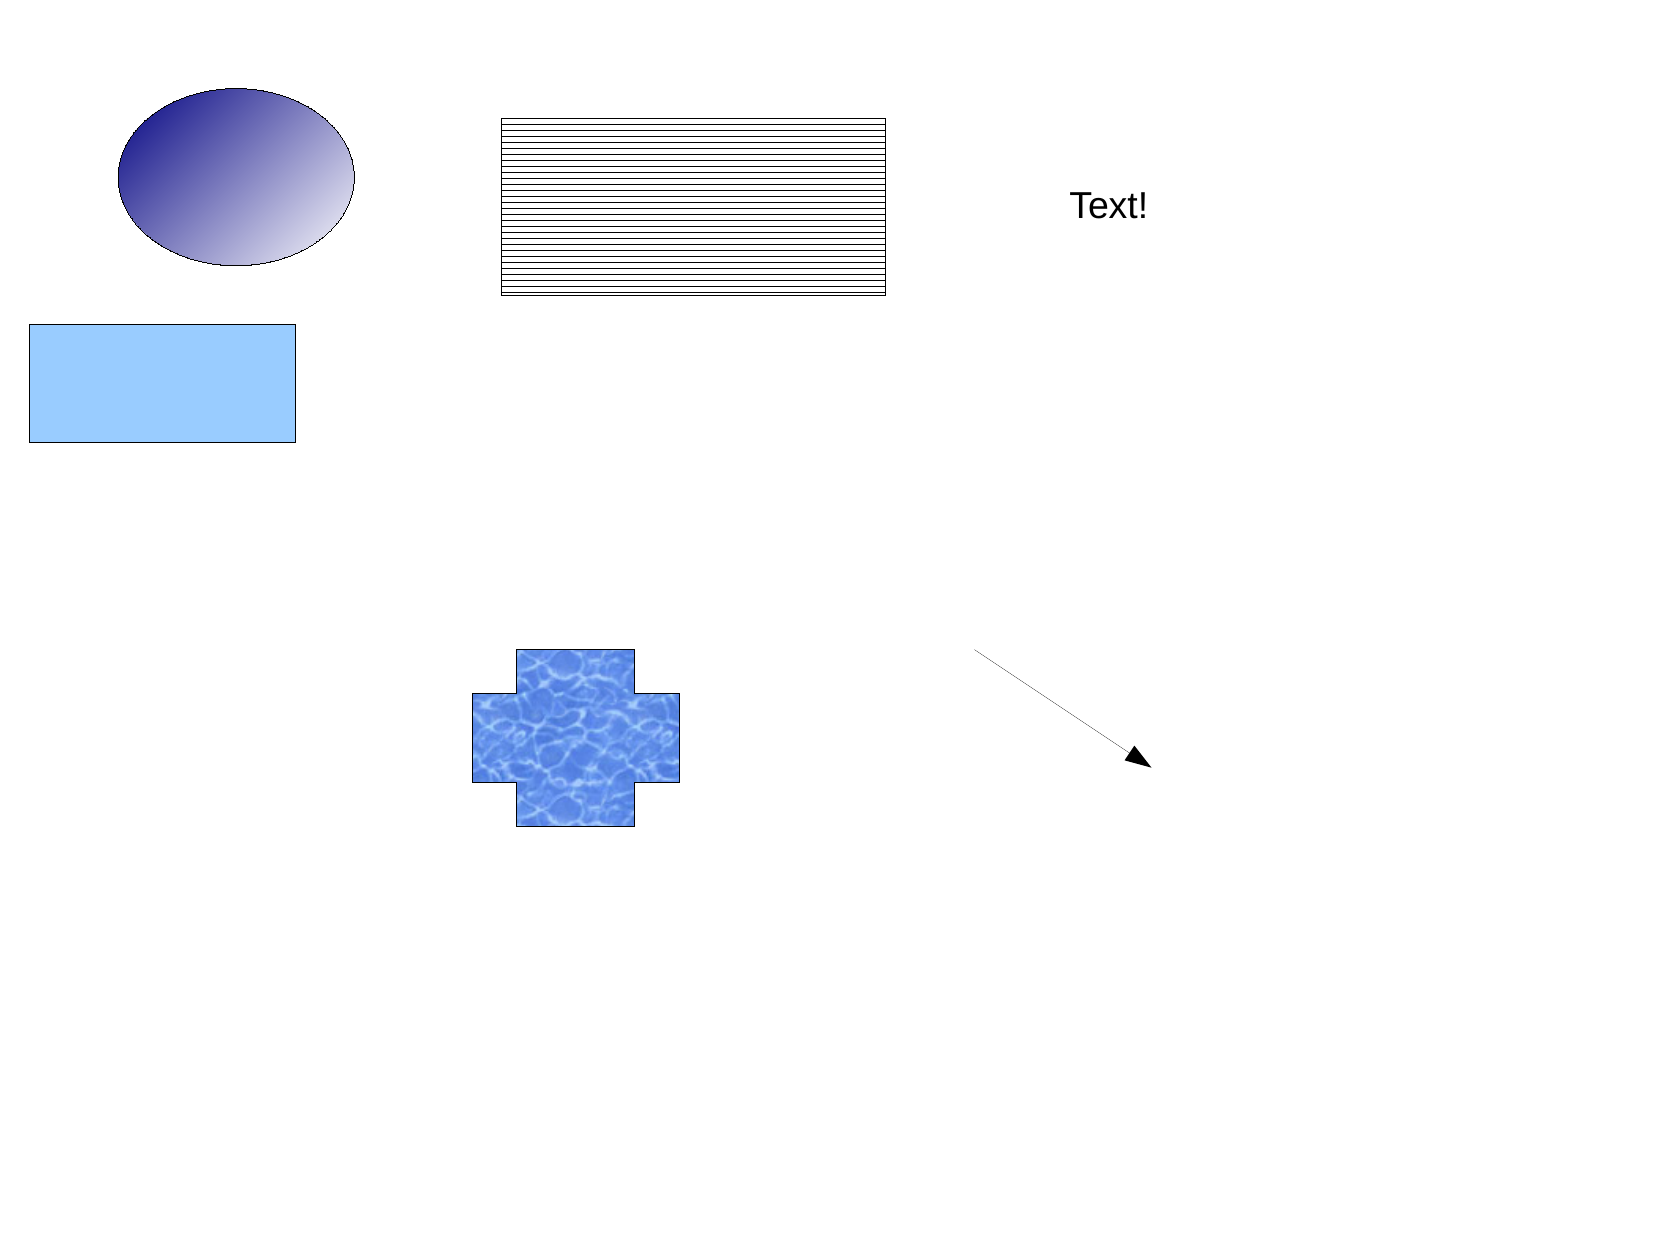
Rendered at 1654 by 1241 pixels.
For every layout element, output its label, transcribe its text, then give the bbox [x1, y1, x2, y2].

text_box Text! [1054, 177, 1163, 235]
text_box [501, 118, 886, 296]
text_box [472, 649, 680, 827]
text_box [118, 88, 355, 266]
